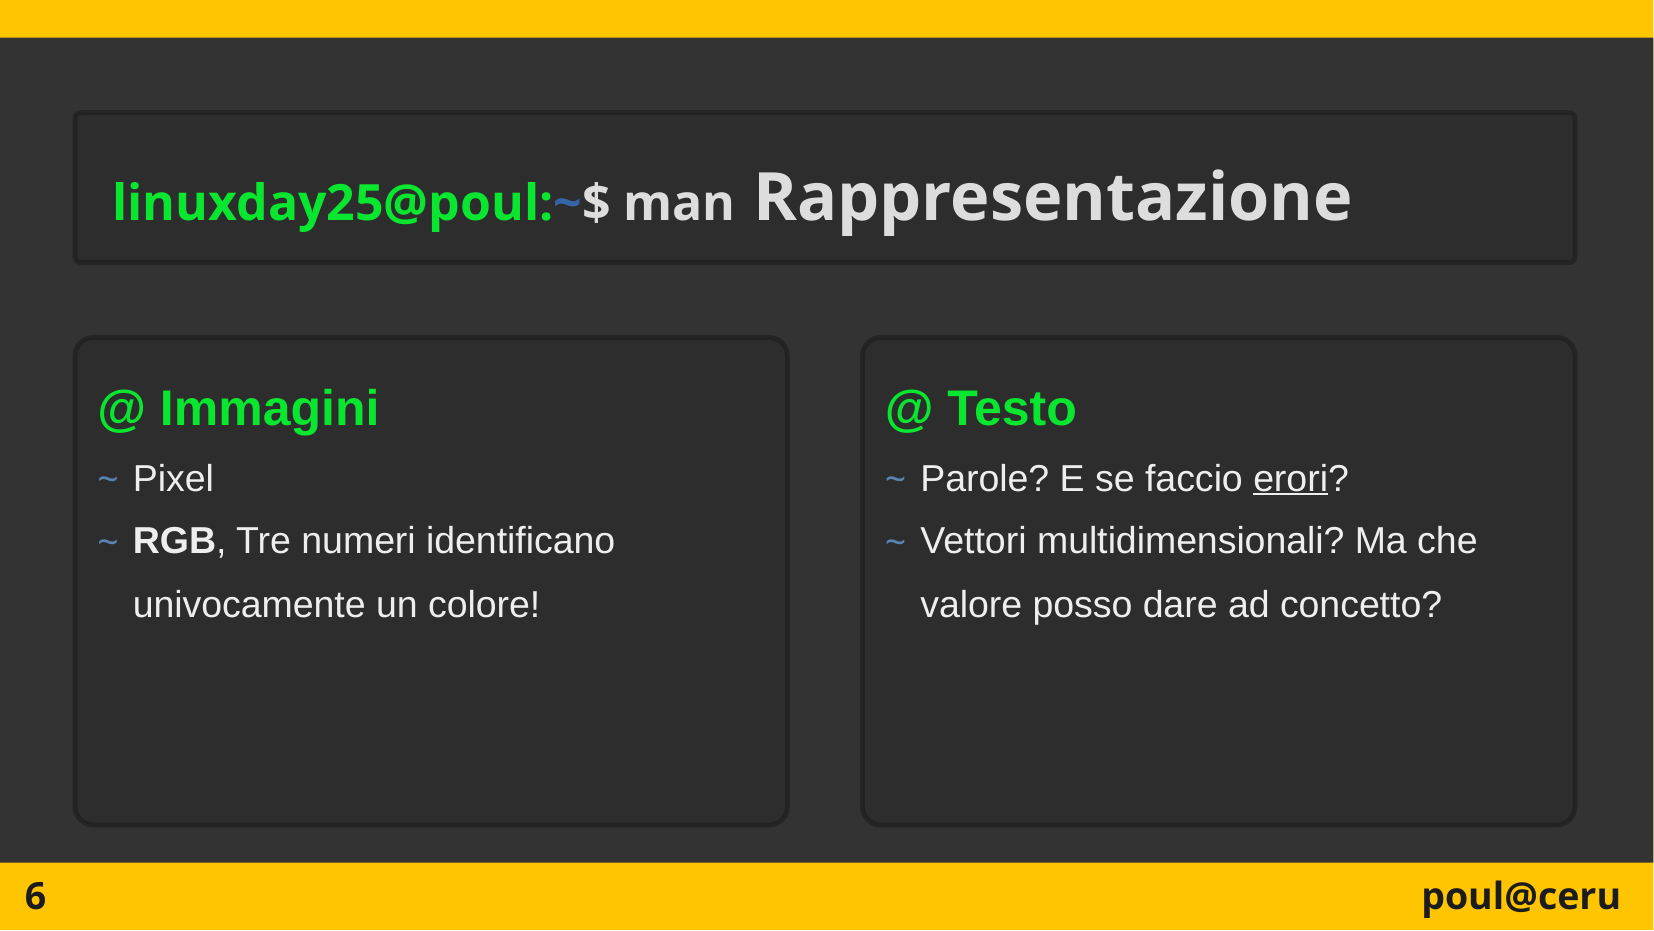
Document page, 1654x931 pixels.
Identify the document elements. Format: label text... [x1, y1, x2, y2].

title linuxday25@poul:~$ man Rappresentazione [112, 144, 1538, 231]
text_box <number> [10, 862, 638, 931]
text_box @ Testo Parole? E se faccio erori? Vettori multidimensionali? Ma che valore posso dare ad concetto? [862, 337, 1576, 826]
text_box poul@ceru [975, 862, 1637, 931]
text_box @ Immagini Pixel RGB, Tre numeri identificano univocamente un colore! [74, 337, 788, 826]
text_box [0, 37, 1654, 863]
